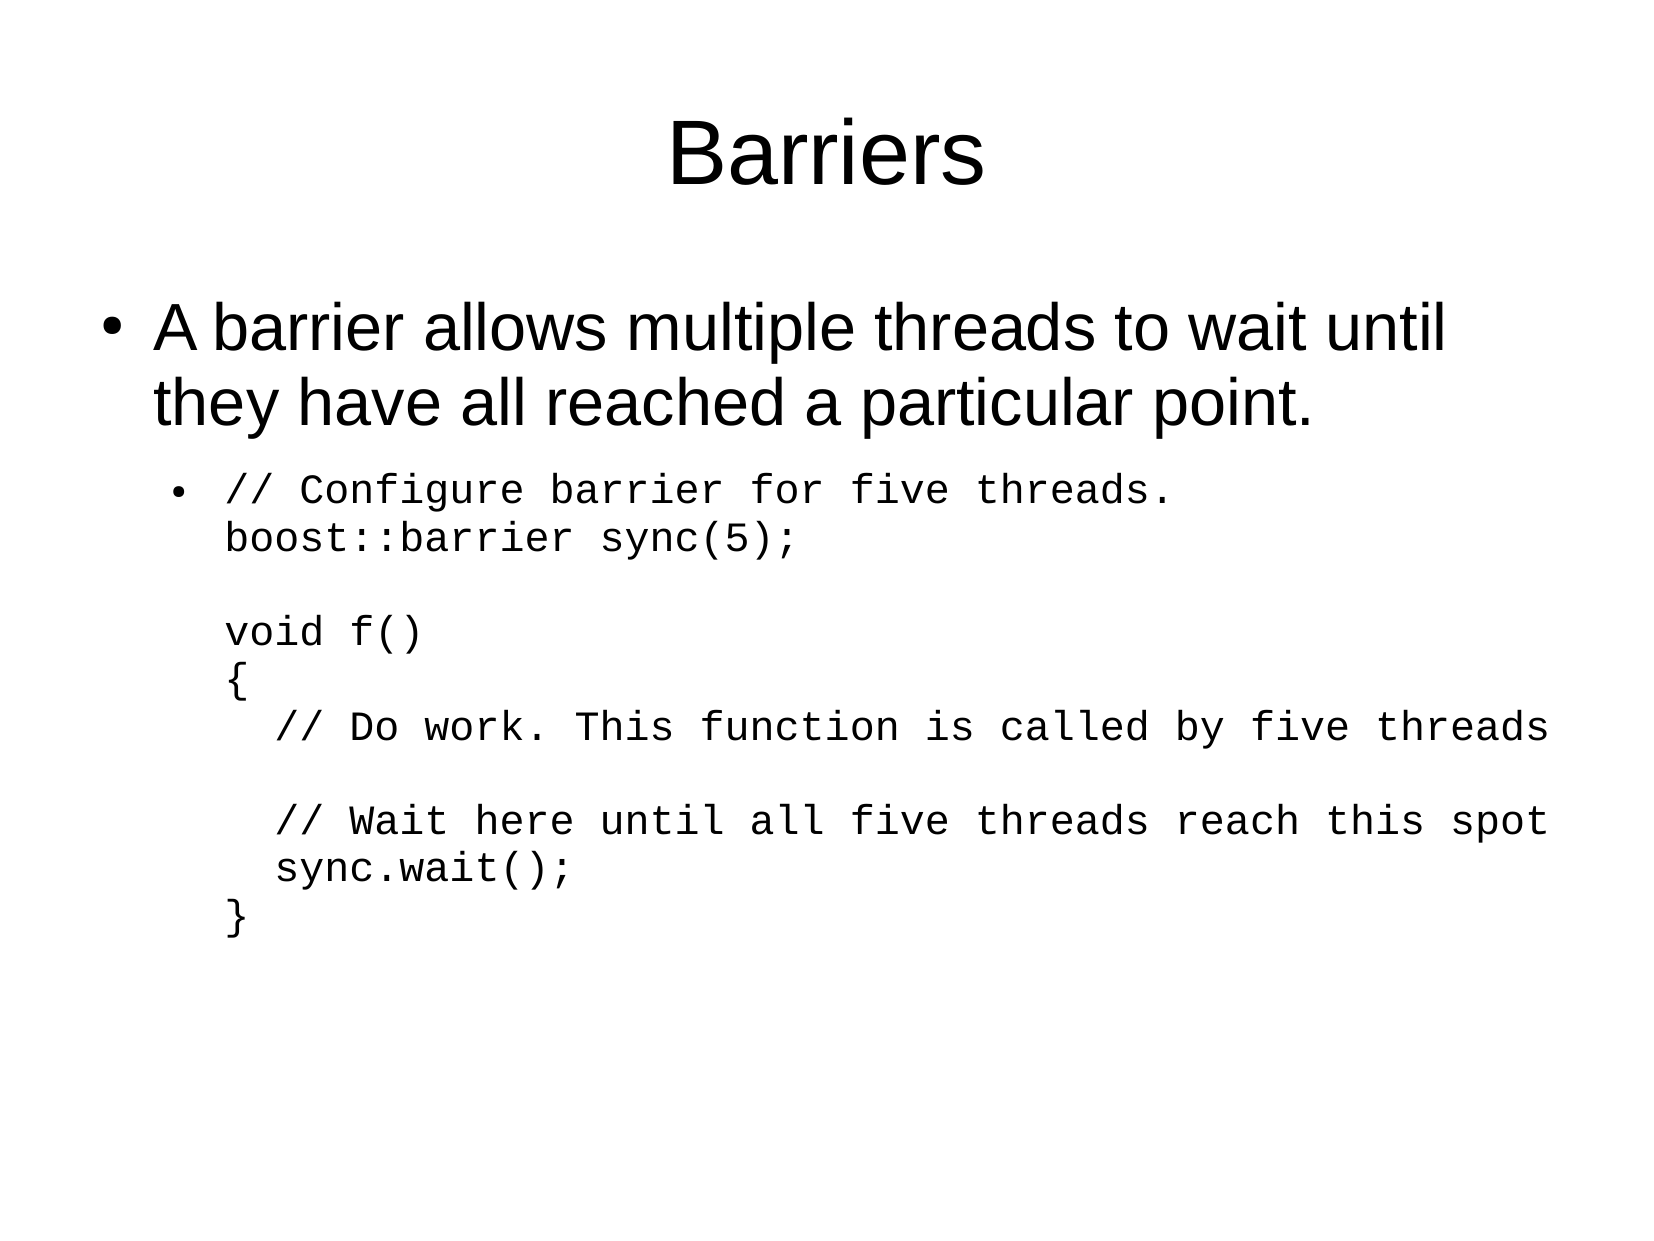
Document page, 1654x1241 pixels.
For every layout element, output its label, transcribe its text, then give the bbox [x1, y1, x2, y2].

title Barriers [82, 56, 1571, 250]
list A barrier allows multiple threads to wait until they have all reached a particular point. // Configure barrier for five threads. boost::barrier sync(5); void f() { // Do work. This function is called by five threads // Wait here until all five threads reach this spot sync.wait(); } [82, 290, 1571, 1094]
